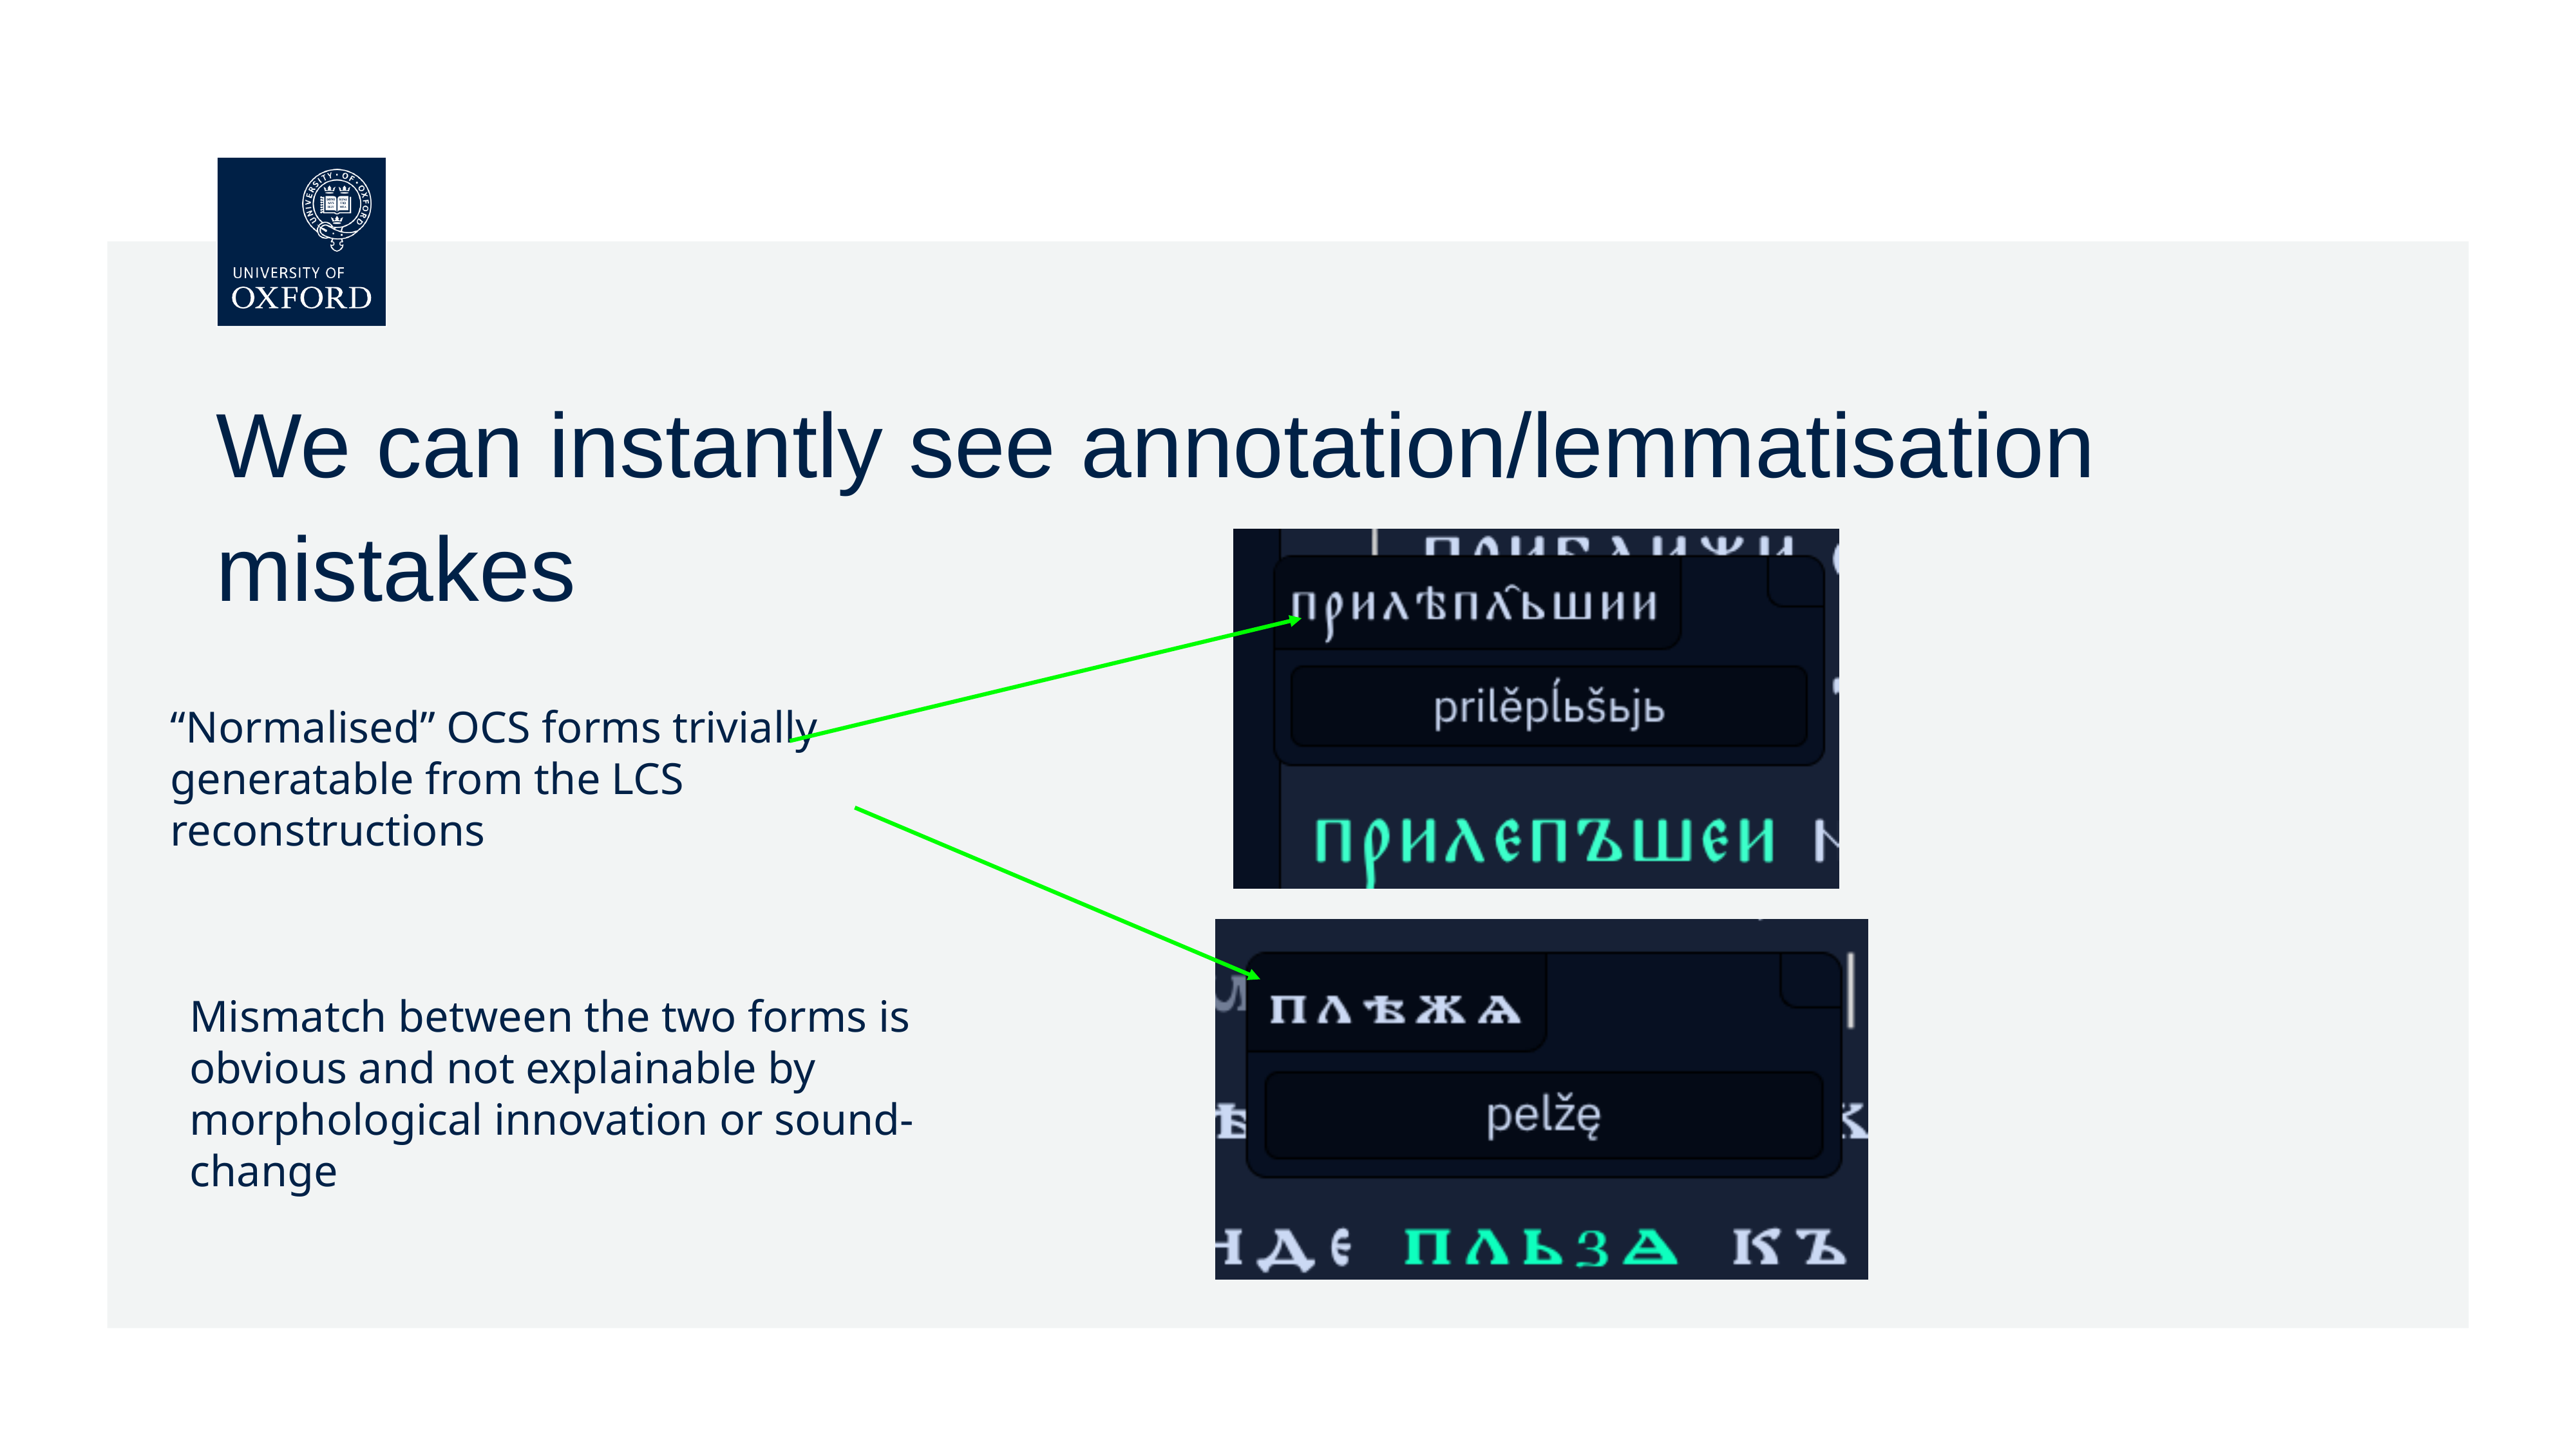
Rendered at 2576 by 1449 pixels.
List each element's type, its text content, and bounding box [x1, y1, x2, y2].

title We can instantly see annotation/lemmatisation mistakes [216, 370, 2301, 620]
picture [234, 267, 242, 278]
picture [326, 267, 336, 278]
text_box “Normalised” OCS forms trivially generatable from the LCS reconstructions [160, 690, 982, 864]
picture [302, 169, 372, 252]
picture [289, 267, 296, 278]
picture [280, 267, 288, 278]
picture [1215, 919, 1868, 1280]
picture [1233, 529, 1839, 889]
text_box Mismatch between the two forms is obvious and not explainable by morphological innovation or sound-change [180, 979, 1032, 1205]
picture [245, 267, 252, 278]
picture [260, 267, 269, 278]
picture [303, 267, 319, 278]
picture [338, 267, 344, 278]
